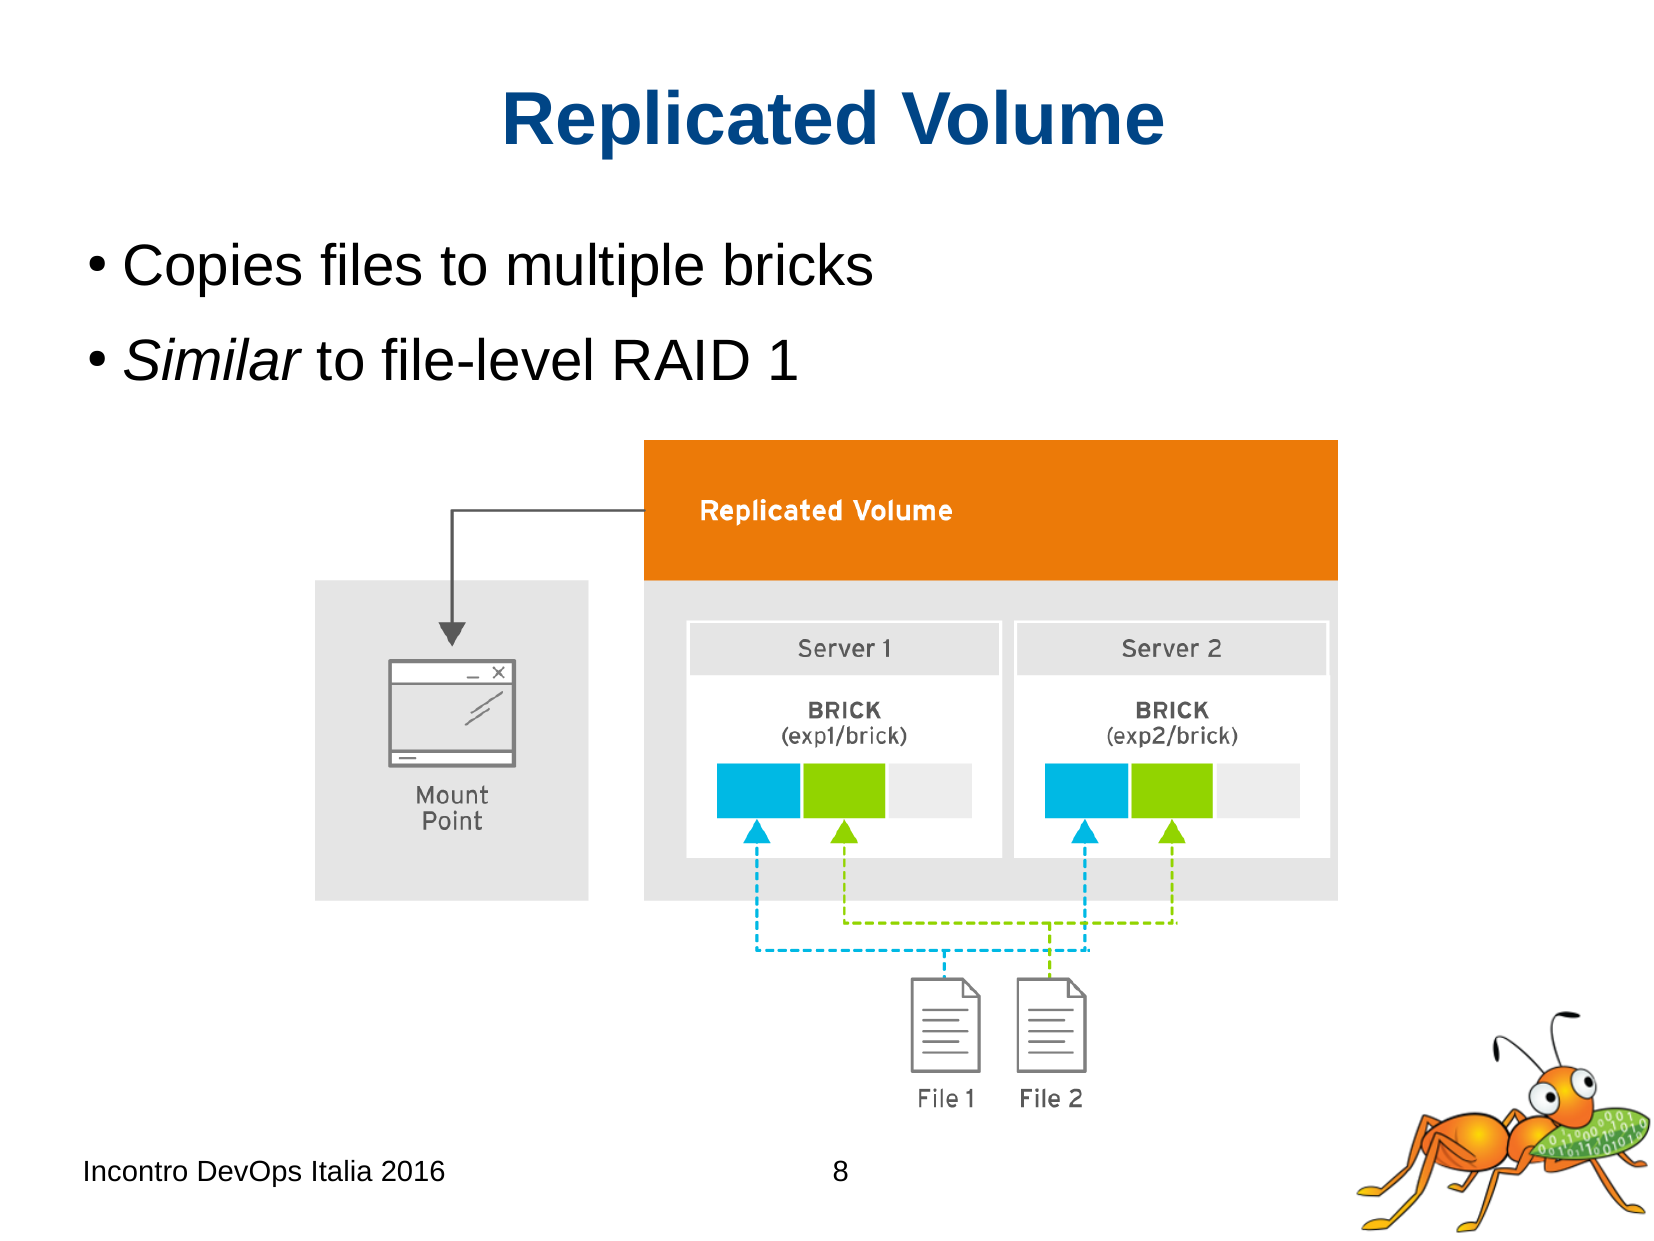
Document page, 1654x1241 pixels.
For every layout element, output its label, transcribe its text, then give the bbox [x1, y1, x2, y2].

list Copies files to multiple bricks Similar to file-level RAID 1 [86, 232, 1576, 1111]
picture [1353, 1009, 1654, 1235]
title Replicated Volume [90, 15, 1579, 223]
picture [315, 440, 1338, 1116]
